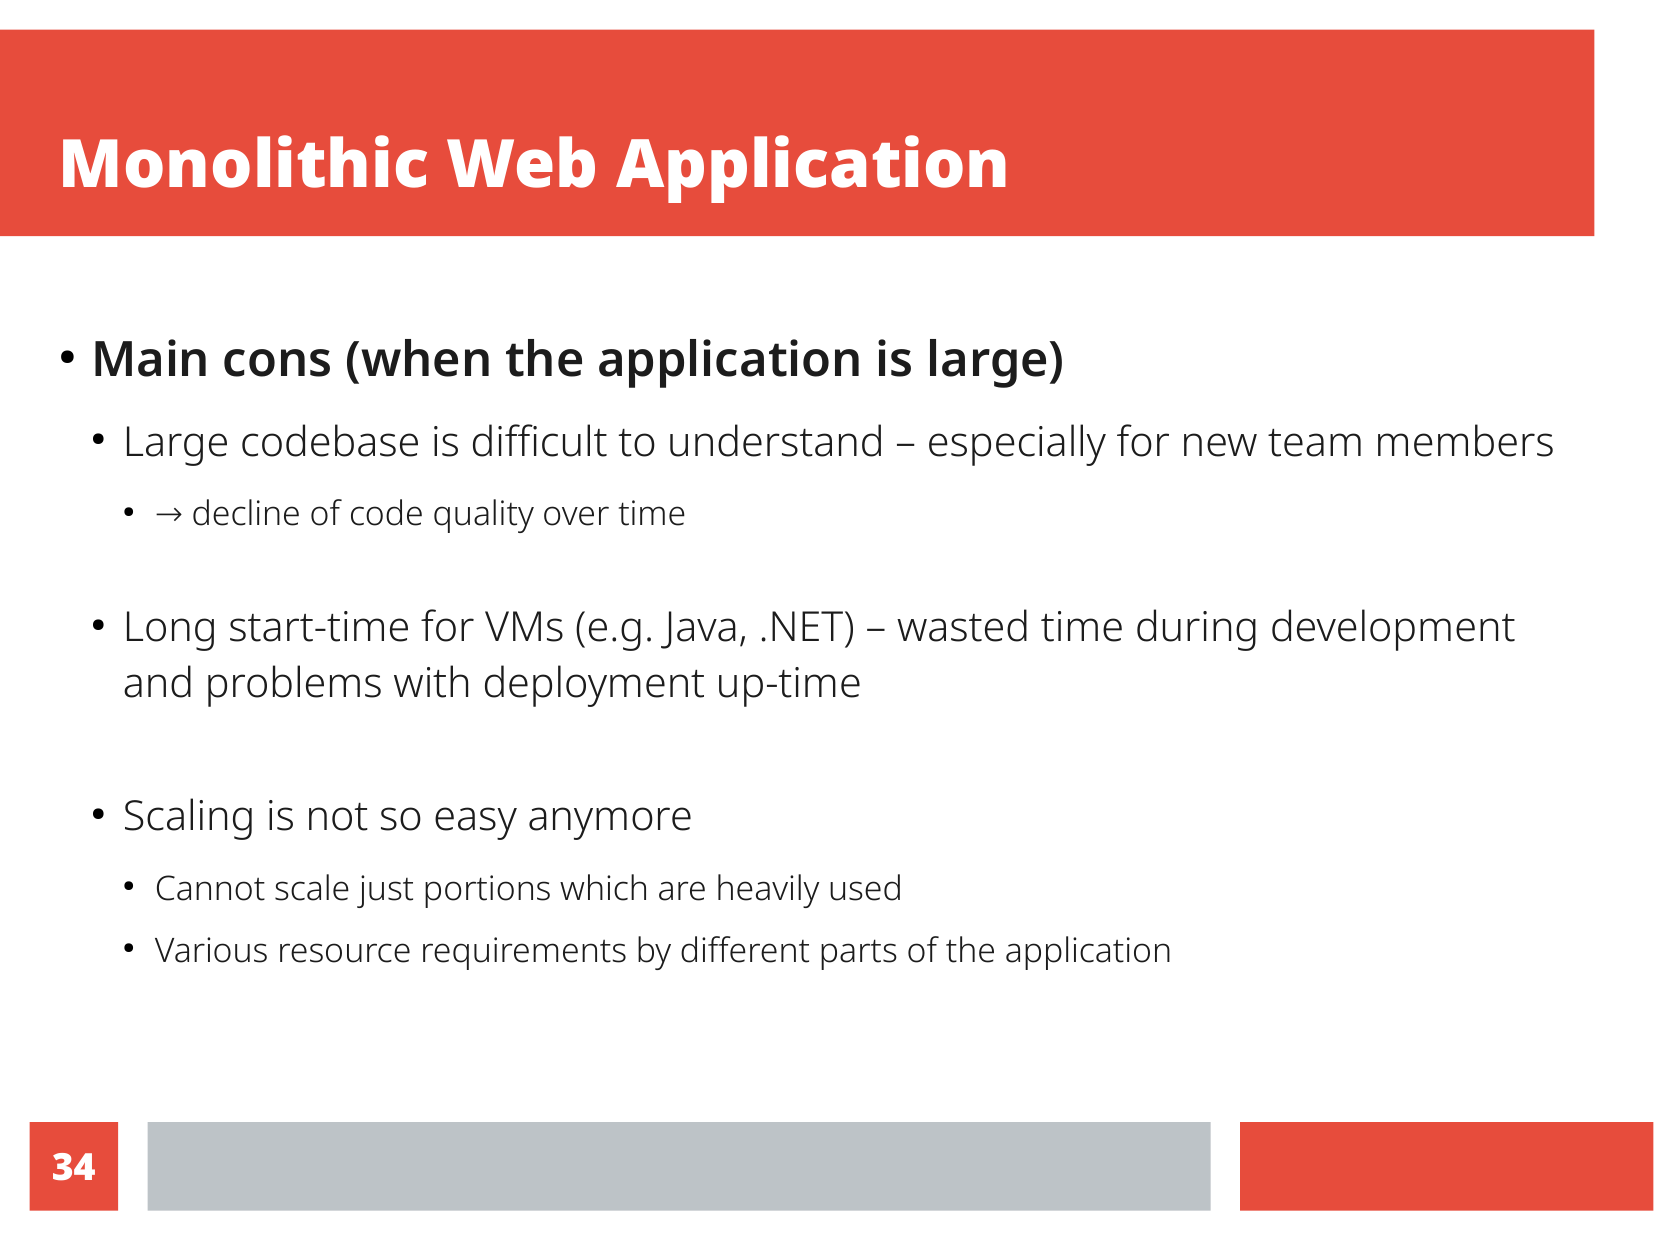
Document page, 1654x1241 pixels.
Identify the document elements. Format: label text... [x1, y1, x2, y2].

title Monolithic Web Application [59, 59, 1595, 207]
list Main cons (when the application is large) Large codebase is difficult to understand – especially for new team members → decline of code quality over time Long start-time for VMs (e.g. Java, .NET) – wasted time during development and problems with deployment up-time Scaling is not so easy anymore Cannot scale just portions which are heavily used Various resource requirements by different parts of the application [59, 324, 1565, 1093]
